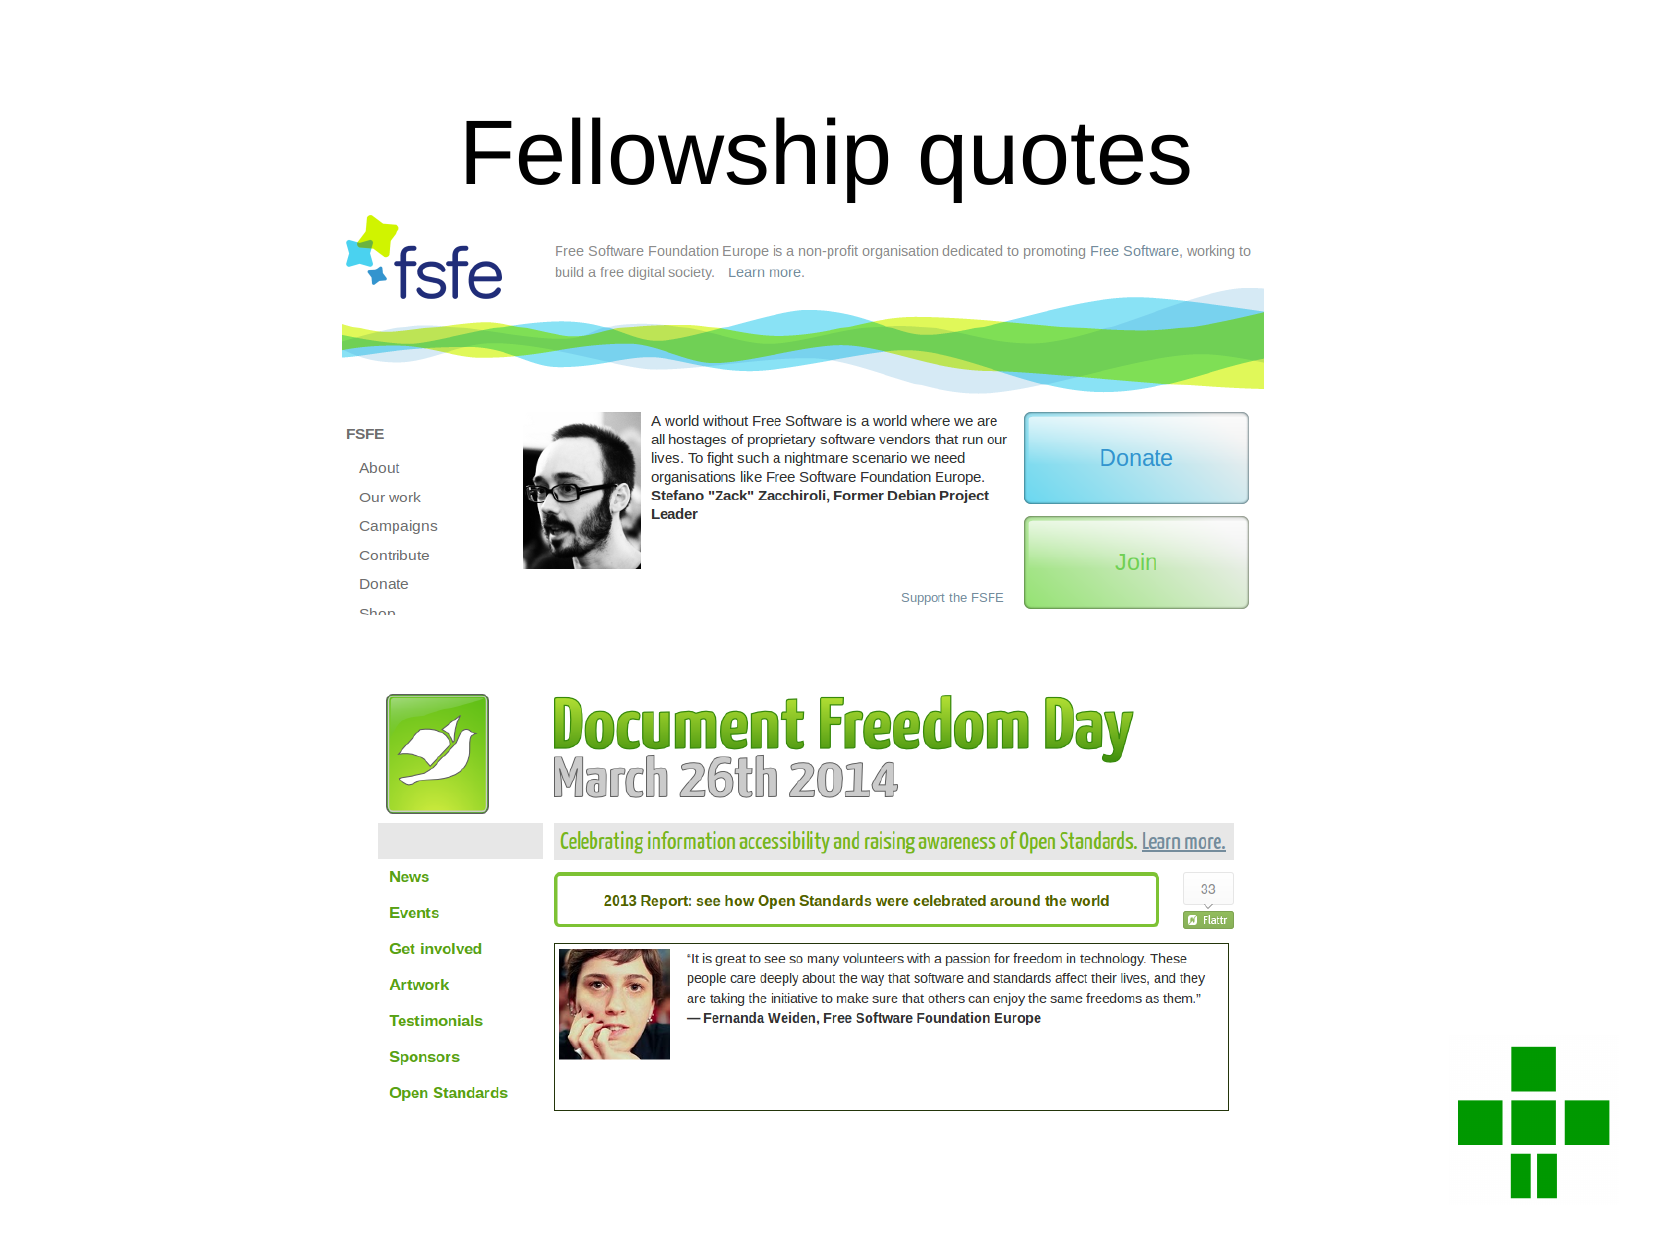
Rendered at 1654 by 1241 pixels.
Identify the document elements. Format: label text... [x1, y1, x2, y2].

title Fellowship quotes [82, 49, 1571, 257]
picture [378, 684, 1241, 1121]
picture [342, 212, 1264, 615]
picture [1449, 1035, 1619, 1205]
